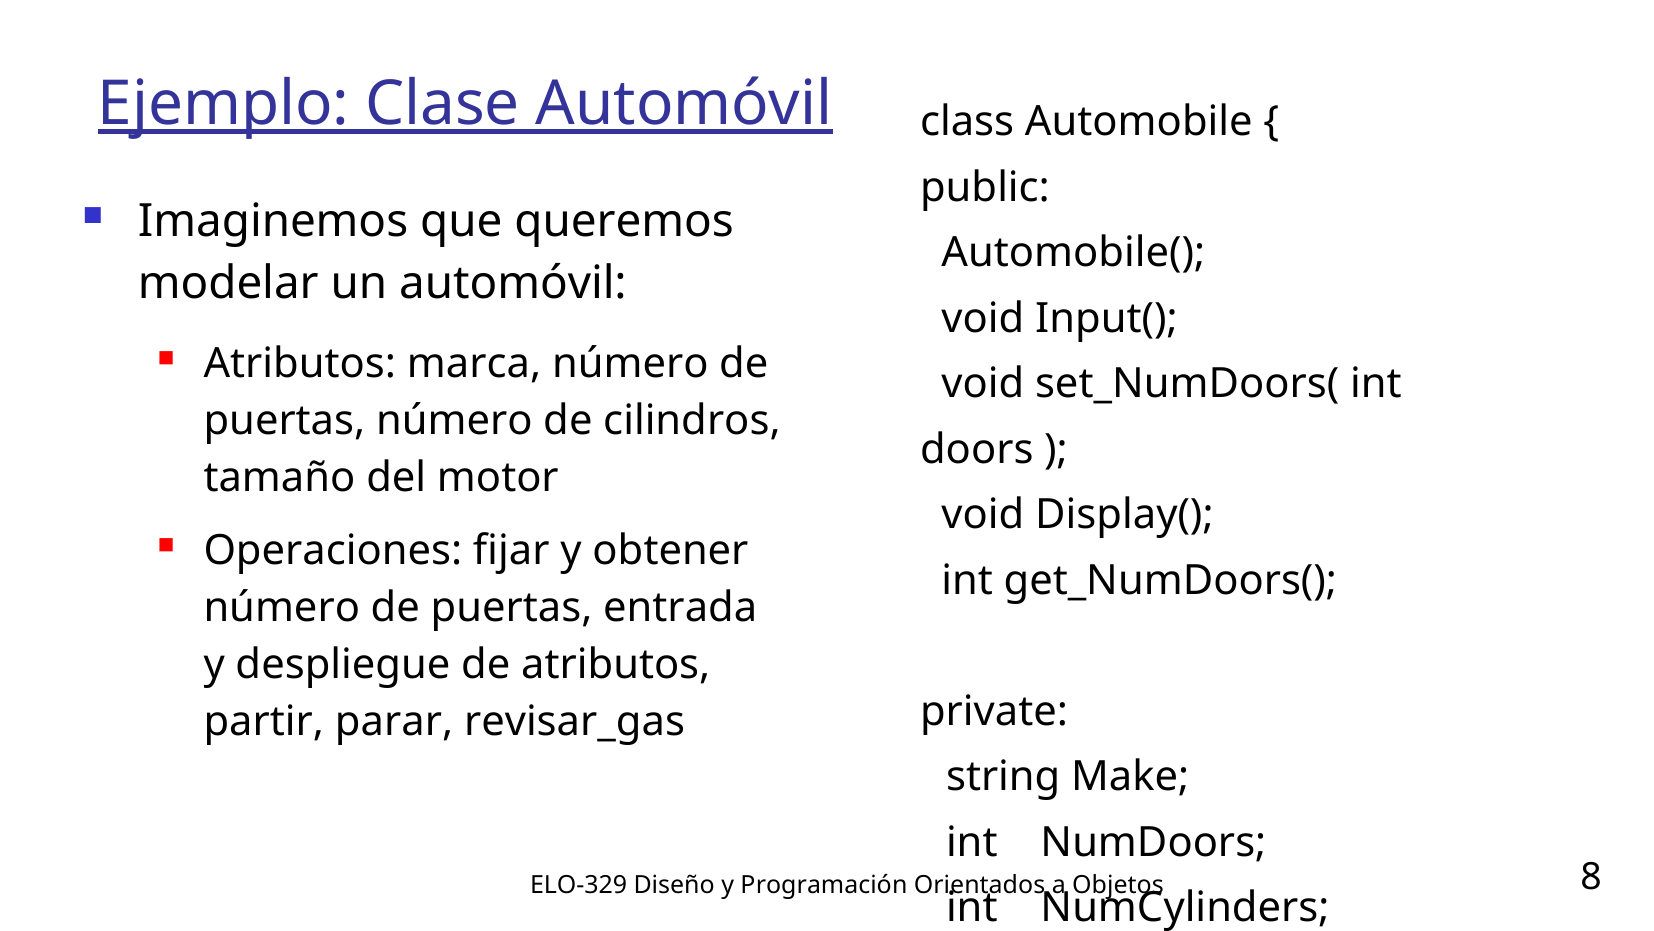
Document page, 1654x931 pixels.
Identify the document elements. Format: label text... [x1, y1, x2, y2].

title Ejemplo: Clase Automóvil [82, 16, 1654, 151]
list Imaginemos que queremos modelar un automóvil: Atributos: marca, número de puertas, número de cilindros, tamaño del motor Operaciones: fijar y obtener número de puertas, entrada y despliegue de atributos, partir, parar, revisar_gas [82, 187, 788, 826]
list class Automobile { public: Automobile(); void Input(); void set_NumDoors( int doors ); void Display(); int get_NumDoors(); private: string Make; int NumDoors; int NumCylinders; int EngineSize; }; [905, 75, 1576, 826]
